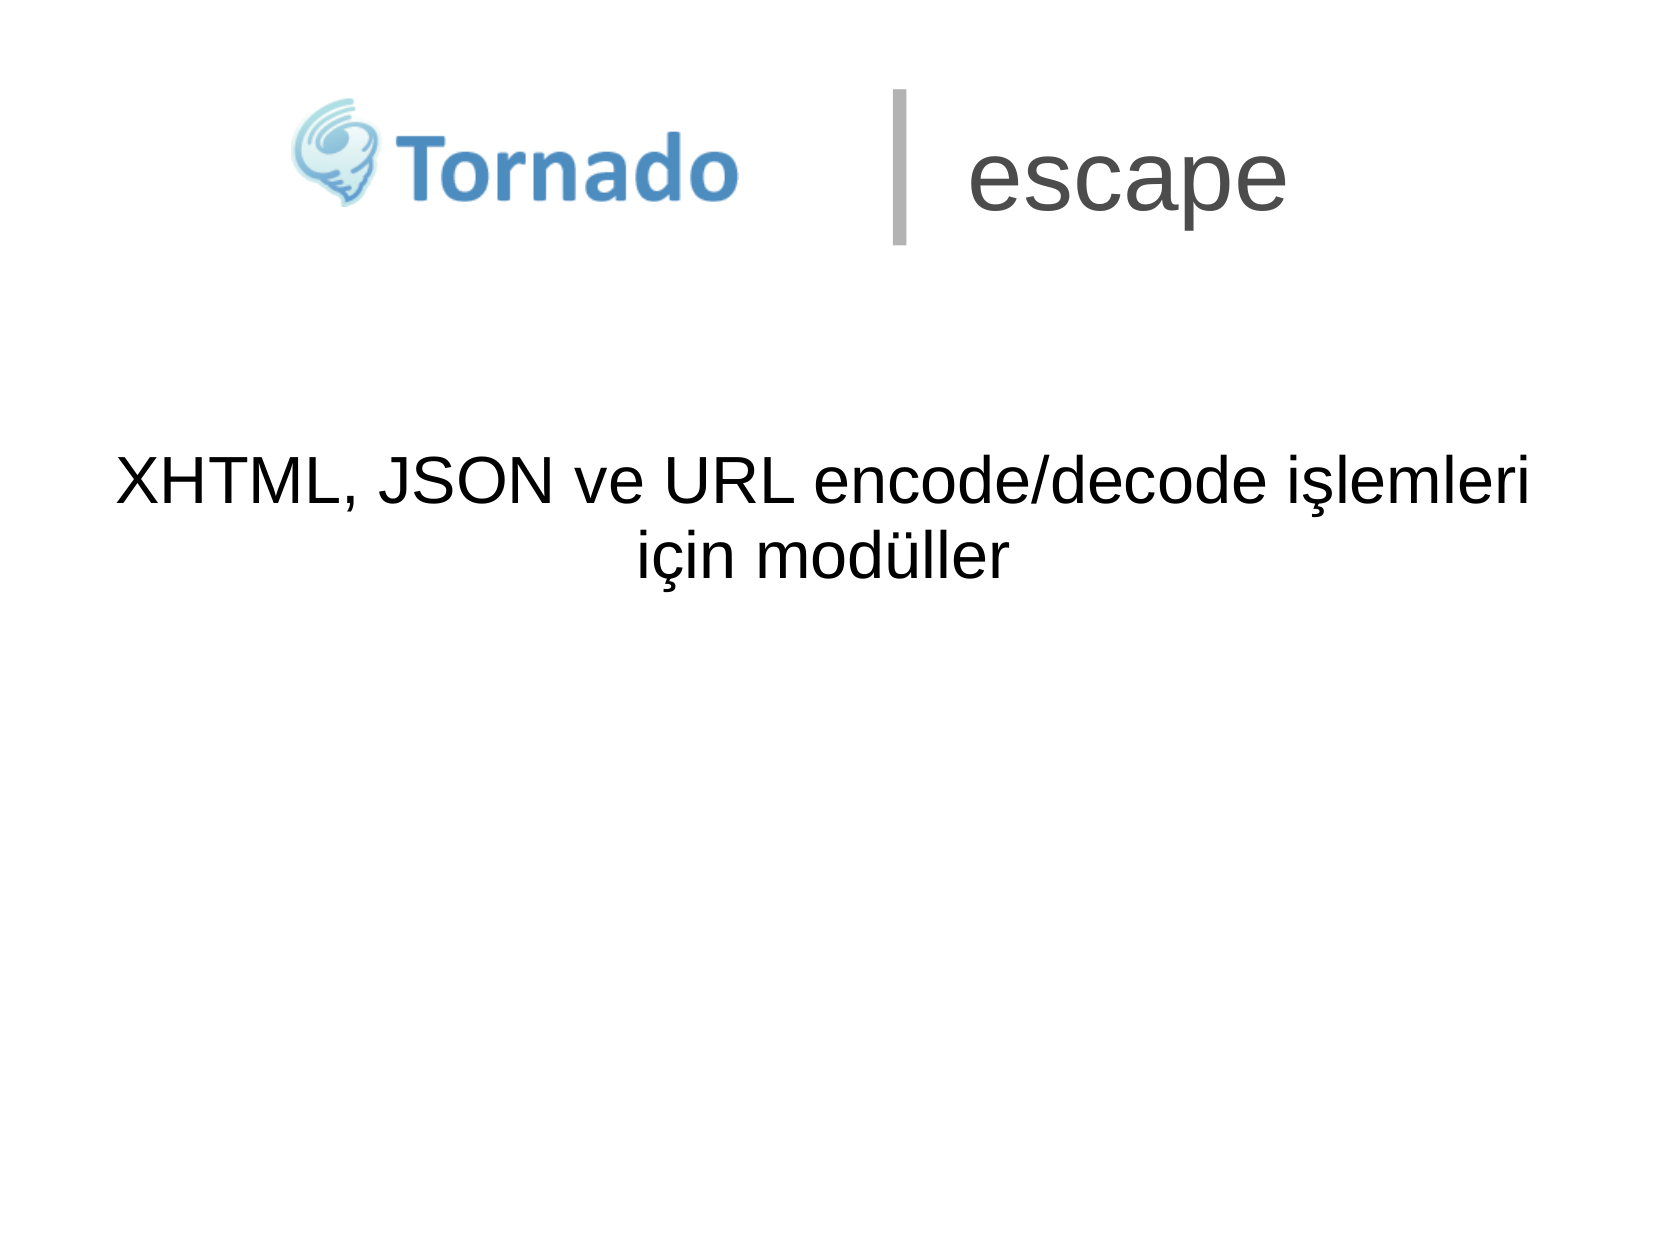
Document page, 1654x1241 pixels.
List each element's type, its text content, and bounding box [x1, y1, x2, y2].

list [838, 295, 1642, 1114]
picture [291, 94, 739, 207]
text_box | escape [804, 59, 1365, 296]
title [82, 49, 1571, 257]
list XHTML, JSON ve URL encode/decode işlemleri için modüller [82, 442, 838, 709]
